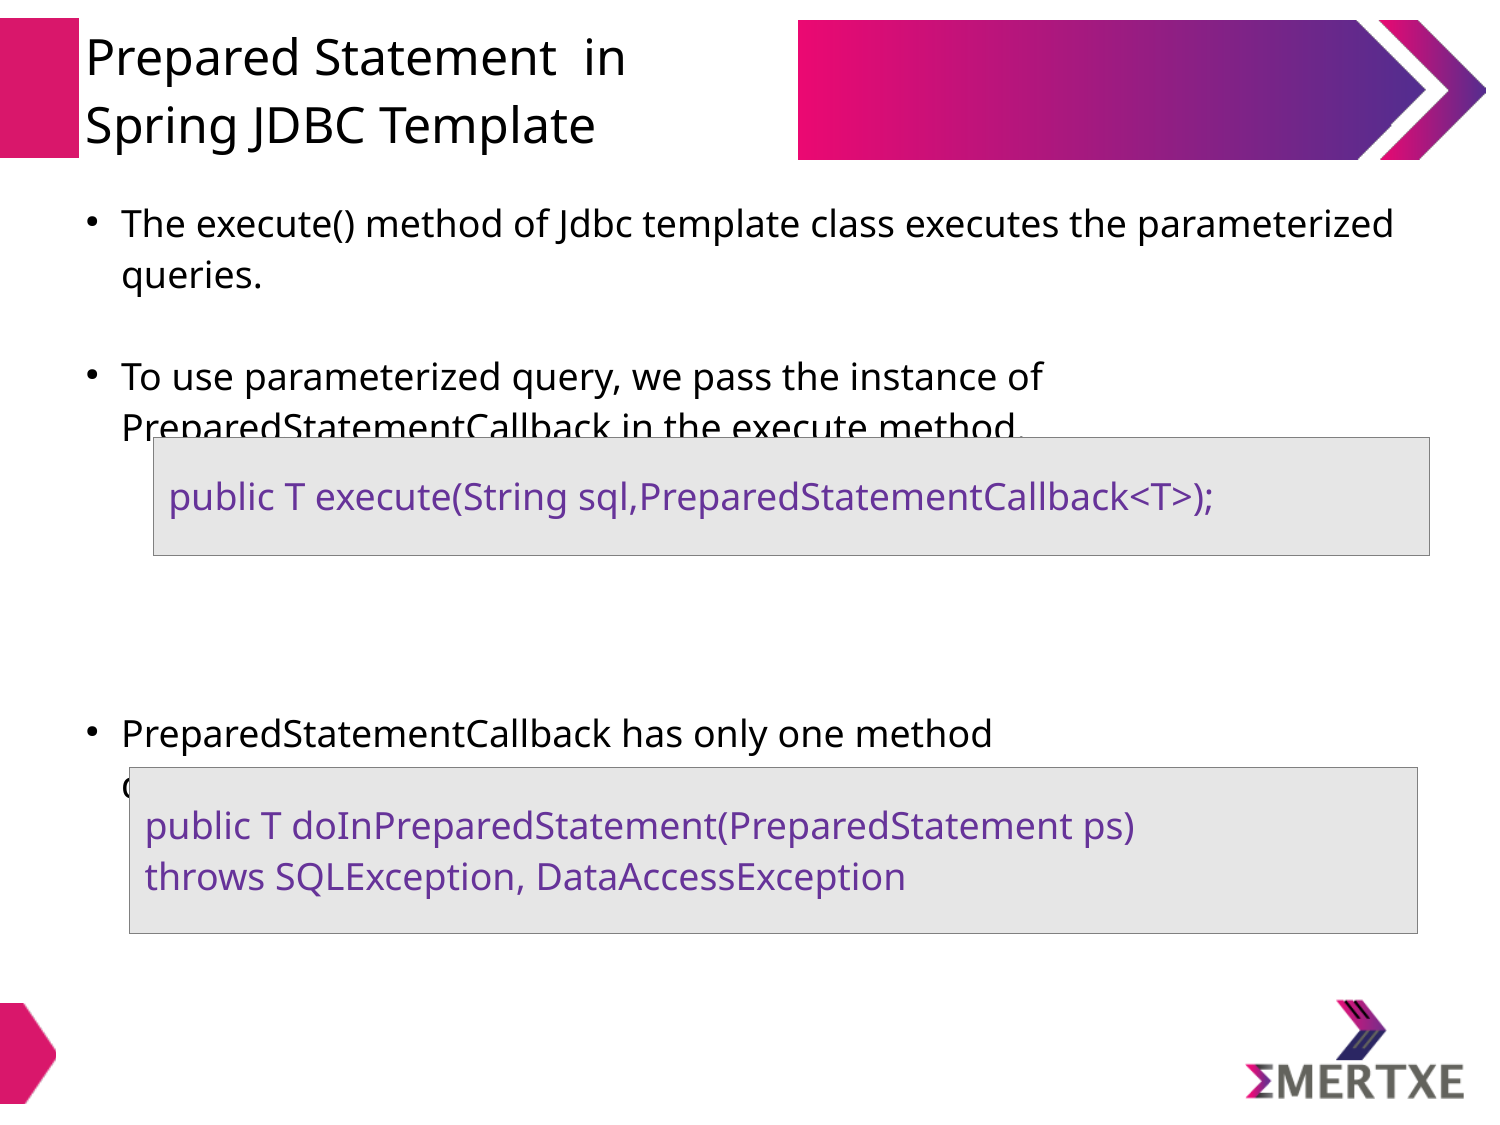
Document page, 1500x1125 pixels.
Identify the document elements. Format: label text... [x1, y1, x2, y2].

text_box The execute() method of Jdbc template class executes the parameterized queries. To use parameterized query, we pass the instance of PreparedStatementCallback in the execute method. PreparedStatementCallback has only one method doInPreparedStatement. [70, 190, 1453, 1041]
picture [798, 20, 1486, 160]
text_box public T execute(String sql,PreparedStatementCallback<T>); [153, 437, 1430, 556]
text_box public T doInPreparedStatement(PreparedStatement ps) throws SQLException, DataAccessException [129, 767, 1418, 934]
text_box Prepared Statement in Spring JDBC Template [70, 14, 768, 190]
picture [1245, 996, 1465, 1099]
